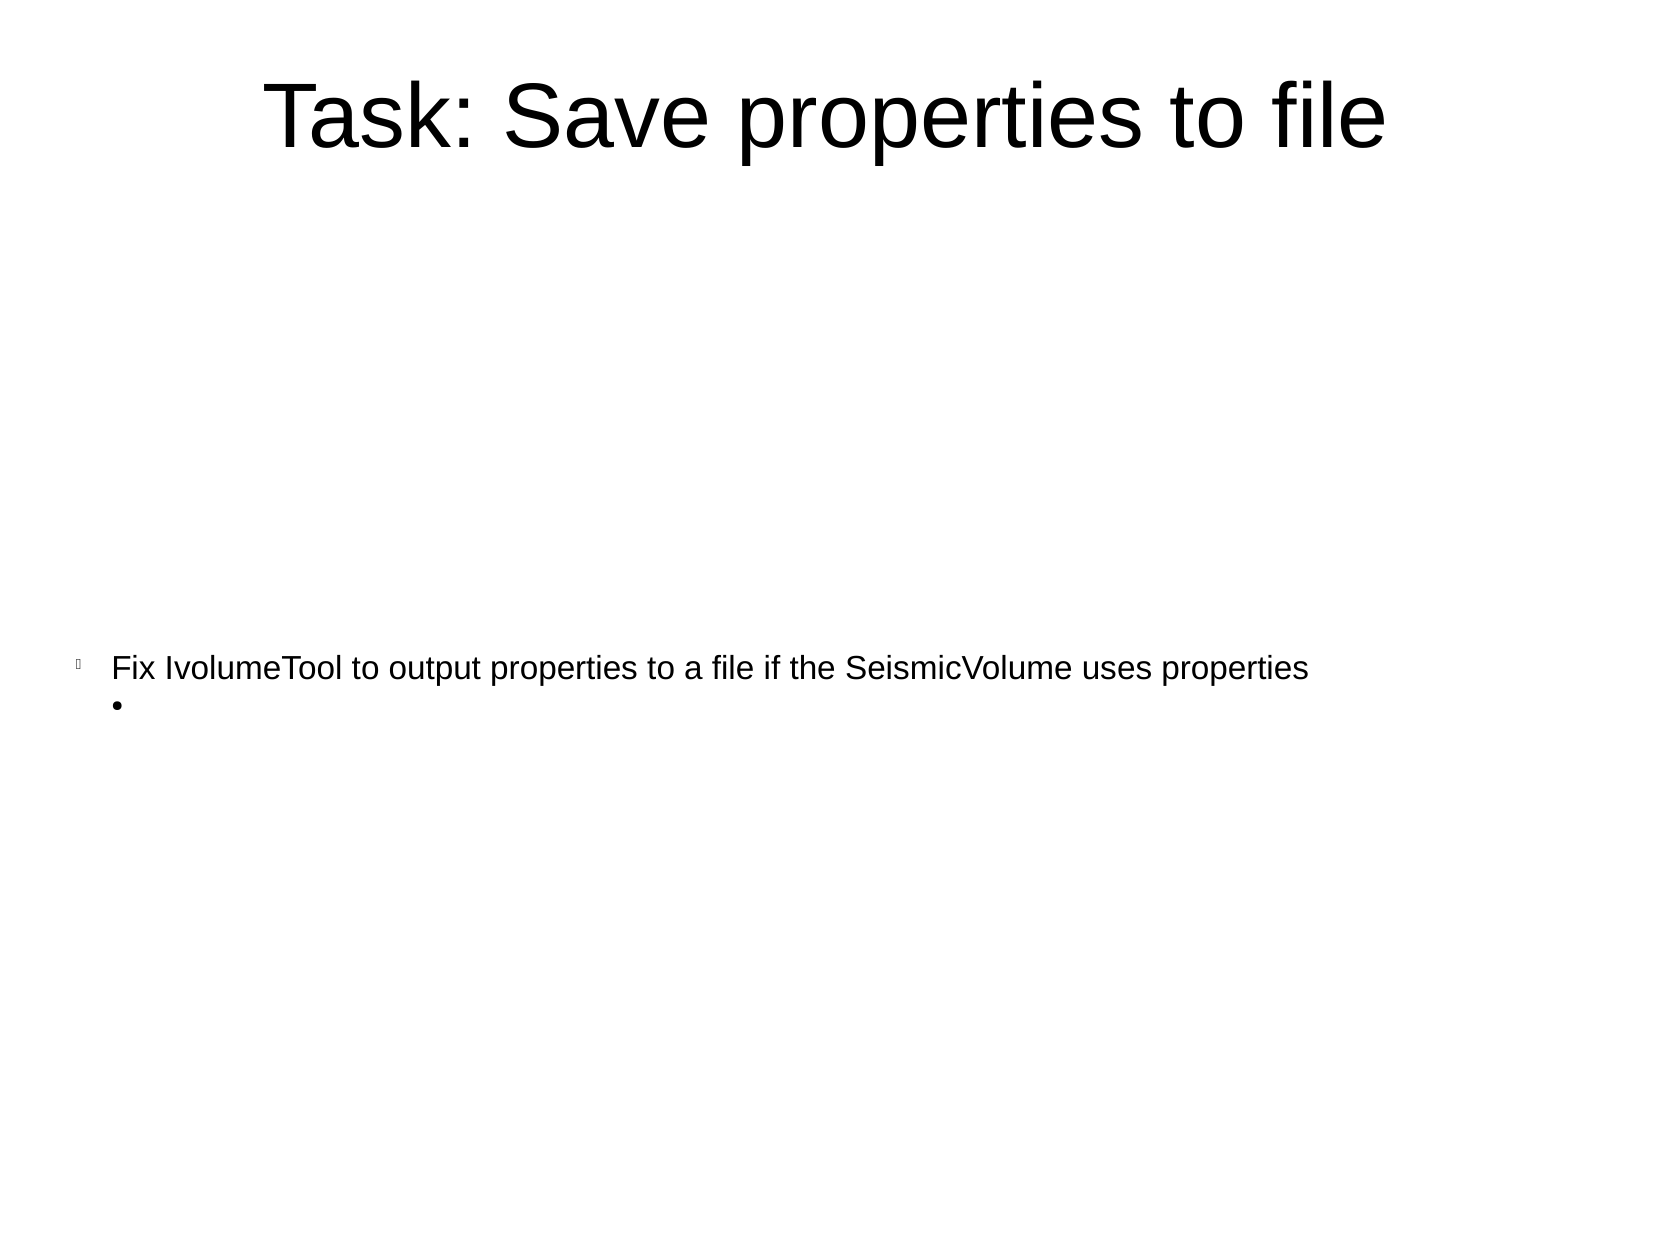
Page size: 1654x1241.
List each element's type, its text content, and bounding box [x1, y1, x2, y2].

text_box Fix IvolumeTool to output properties to a file if the SeismicVolume uses properties [75, 168, 1562, 1205]
text_box Task: Save properties to file [82, 7, 1571, 215]
